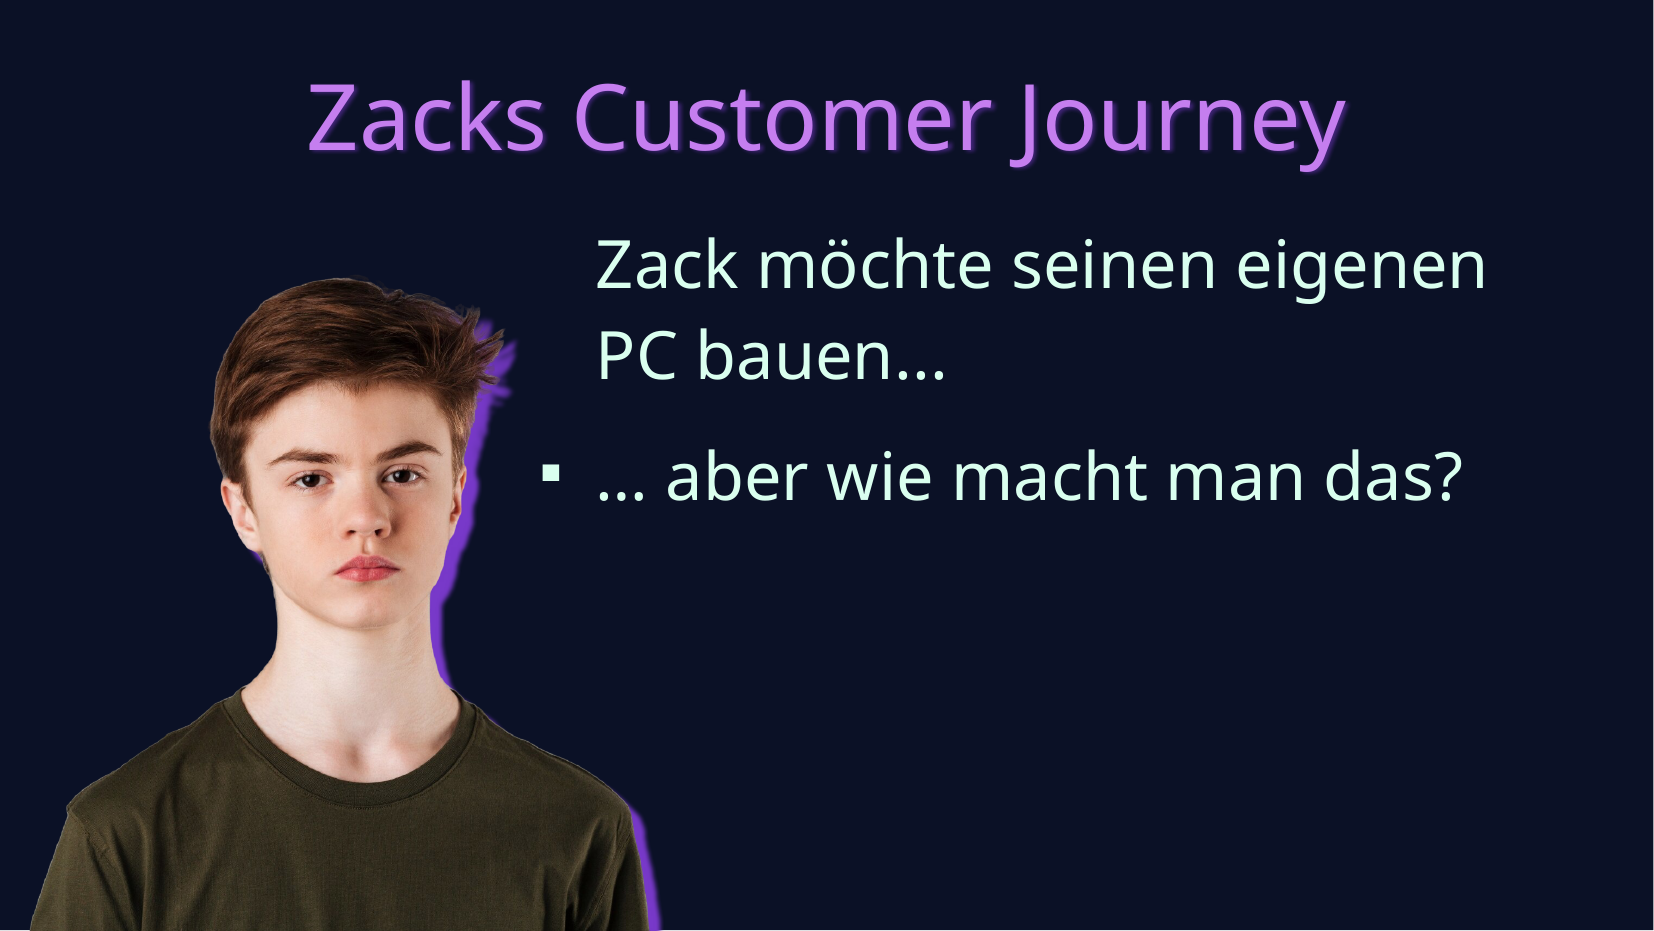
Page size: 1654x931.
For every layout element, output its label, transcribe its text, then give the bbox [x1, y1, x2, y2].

list Zack möchte seinen eigenen PC bauen... … aber wie macht man das? [729, 217, 1572, 758]
title Zacks Customer Journey [82, 37, 1571, 193]
picture [0, 205, 713, 931]
